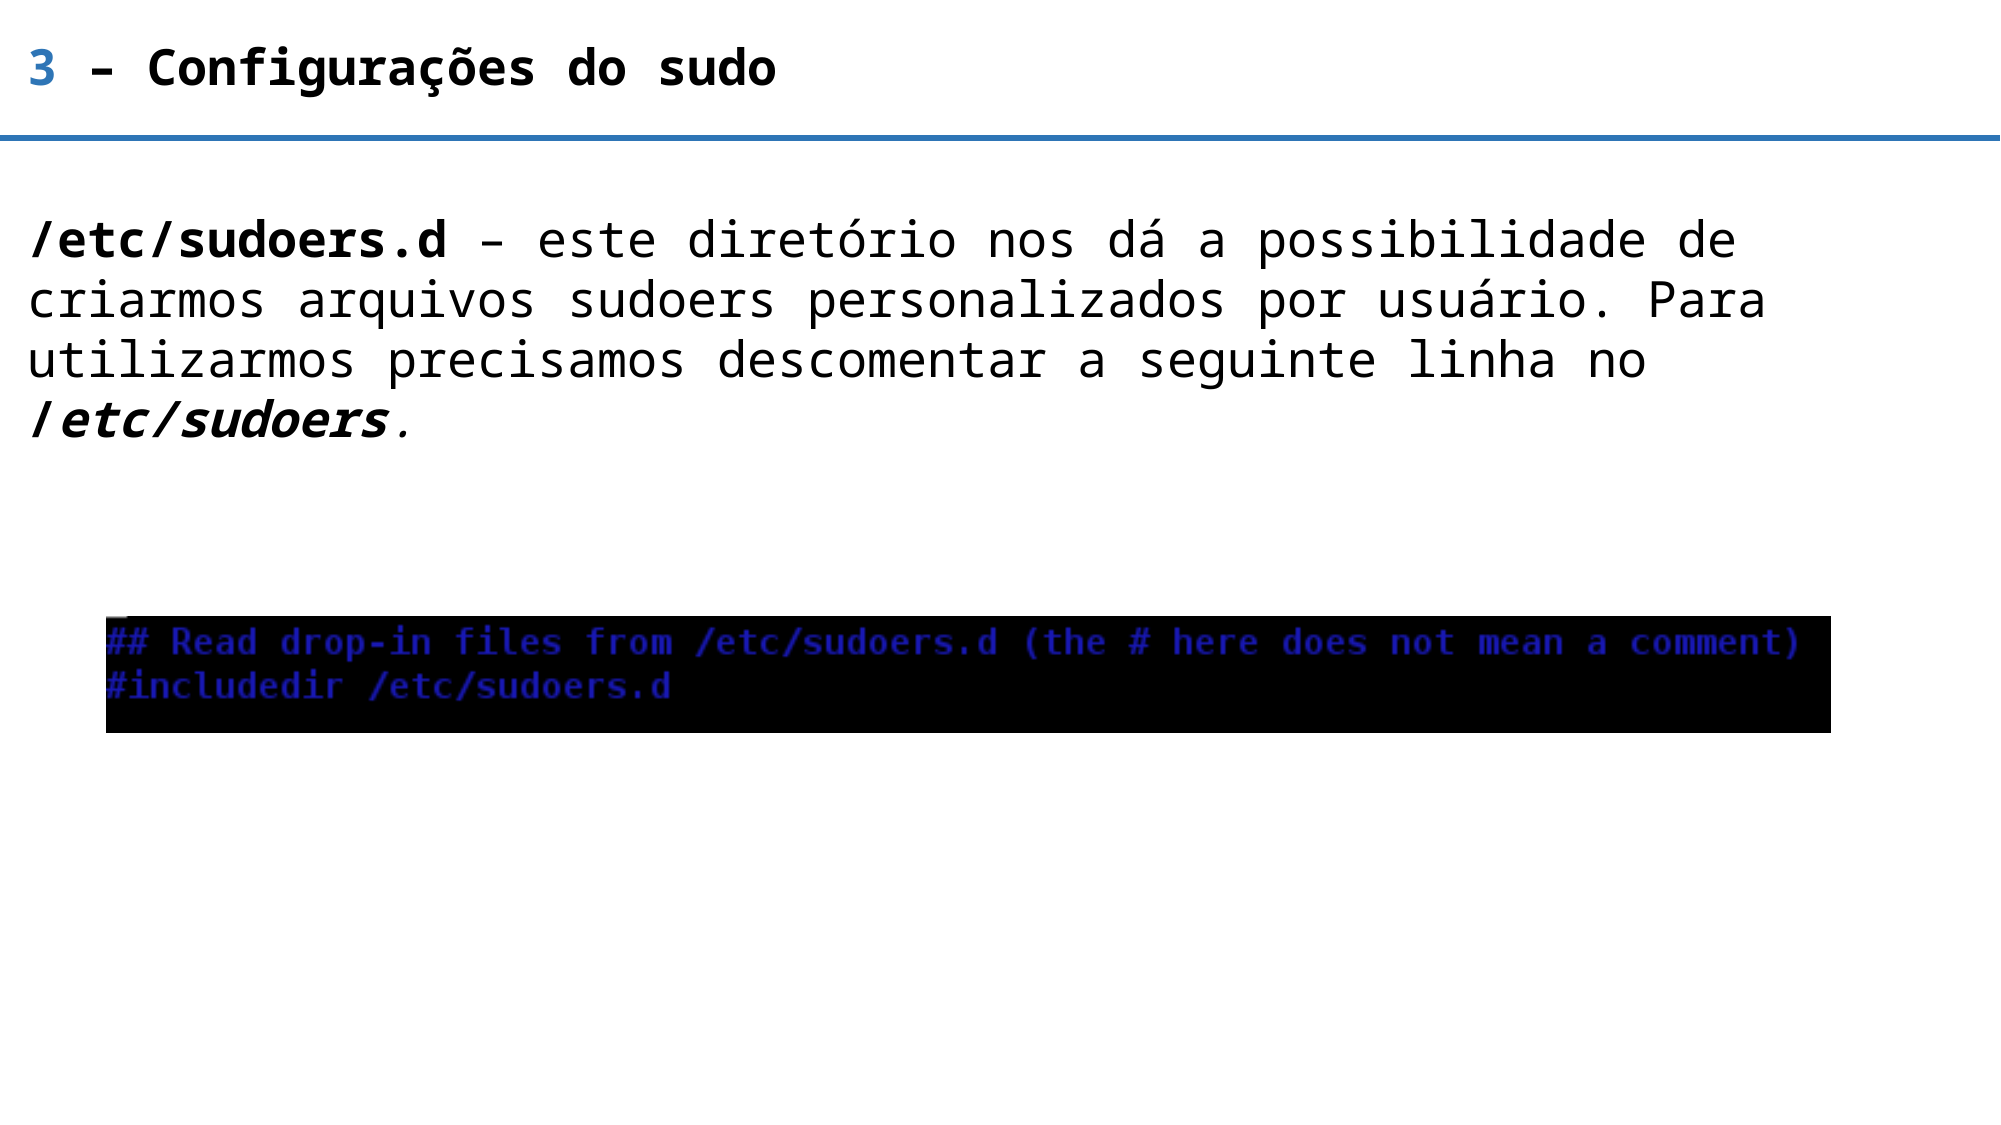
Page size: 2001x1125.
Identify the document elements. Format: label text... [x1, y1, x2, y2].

title /etc/sudoers.d – este diretório nos dá a possibilidade de criarmos arquivos sudoers personalizados por usuário. Para utilizarmos precisamos descomentar a seguinte linha no /etc/sudoers. [12, 200, 1986, 1109]
text_box 3 – Configurações do sudo [12, 14, 1513, 125]
picture [106, 616, 1831, 733]
